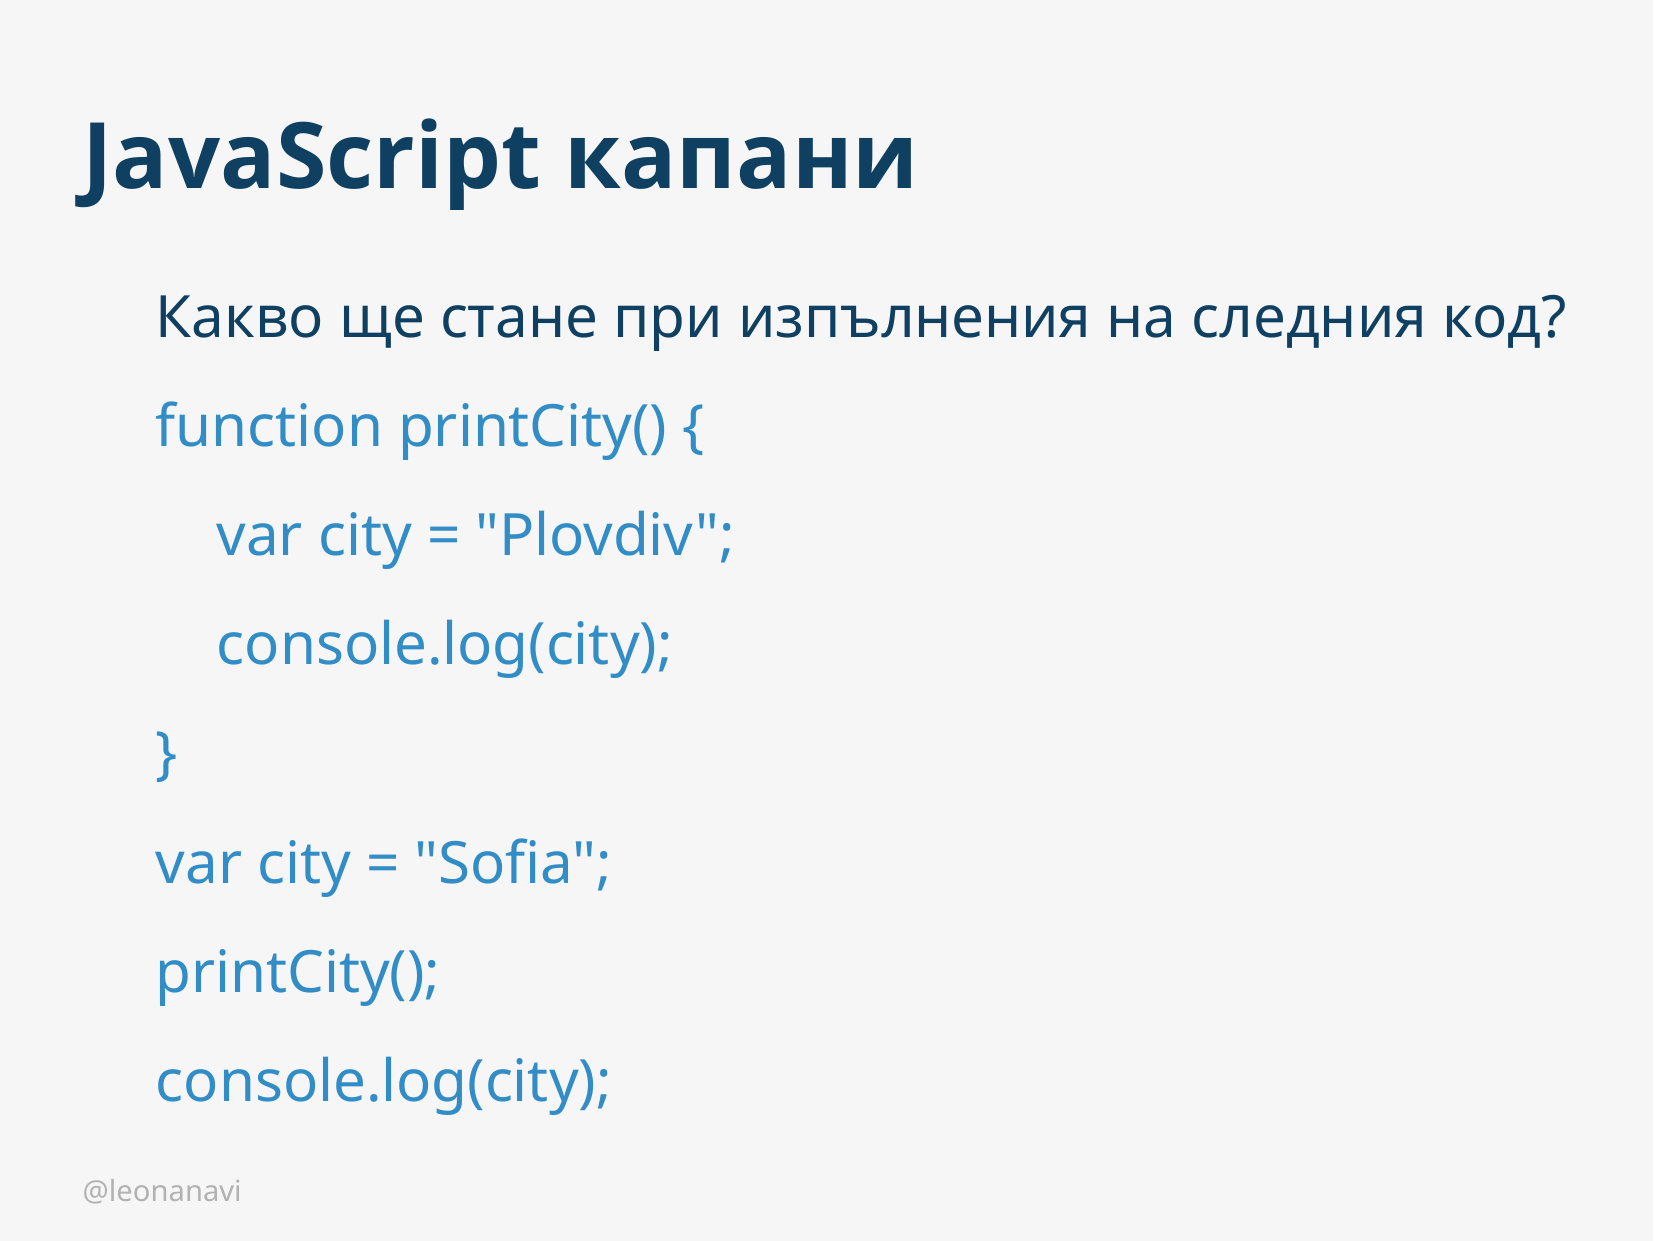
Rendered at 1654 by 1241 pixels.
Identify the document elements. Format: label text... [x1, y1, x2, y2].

title JavaScript капани [82, 49, 1571, 257]
text_box Какво ще стане при изпълнения на следния код? function printCity() { var city = "Plovdiv"; console.log(city); } var city = "Sofia"; printCity(); console.log(city); [105, 267, 1621, 1241]
